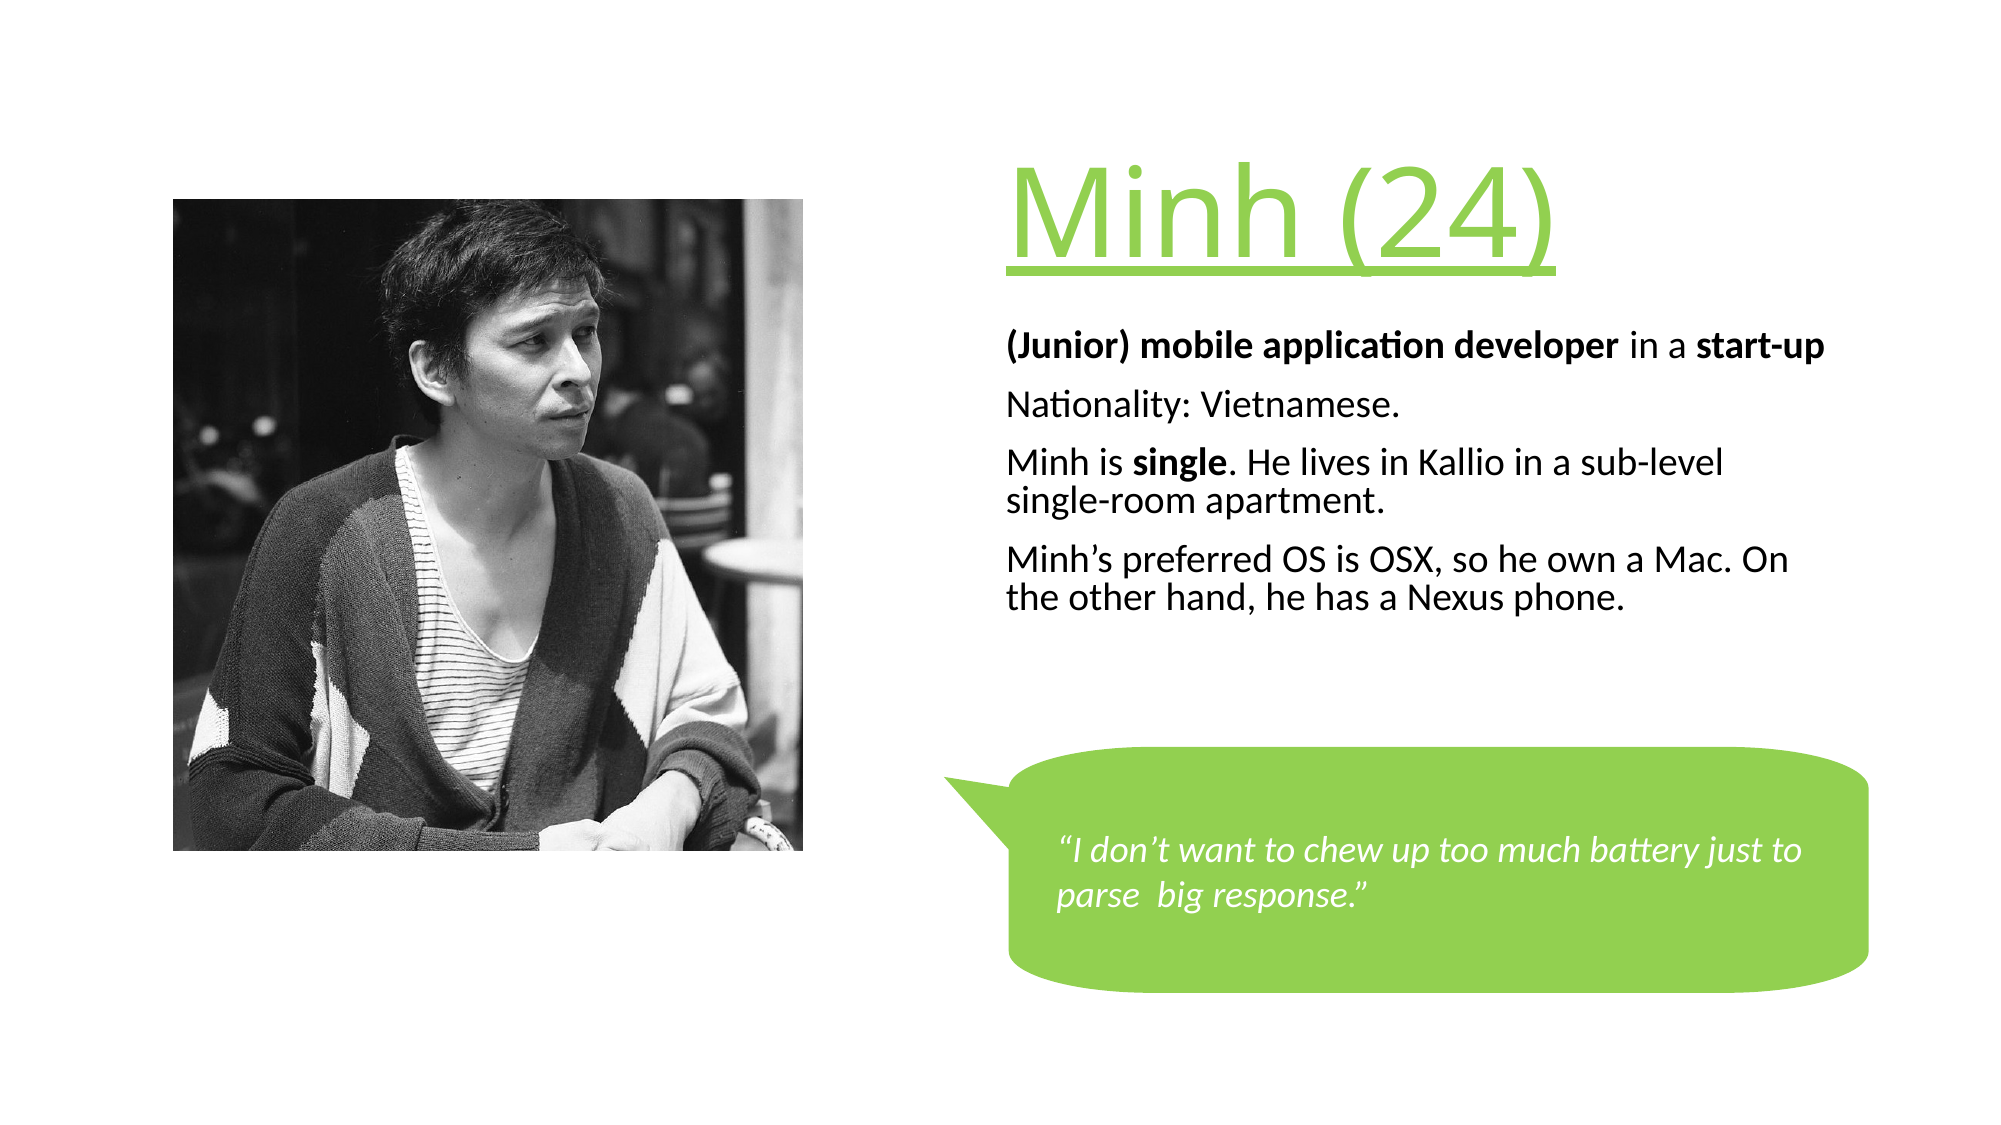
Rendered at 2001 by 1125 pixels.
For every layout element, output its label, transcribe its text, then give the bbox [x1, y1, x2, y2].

text_box “I don’t want to chew up too much battery just to parse big response.” [946, 747, 1868, 992]
title Minh (24) [990, 98, 1850, 292]
list (Junior) mobile application developer in a start-up Nationality: Vietnamese. Minh is single. He lives in Kallio in a sub-level single-room apartment. Minh’s preferred OS is OSX, so he own a Mac. On the other hand, he has a Nexus phone. [990, 320, 1850, 712]
picture [173, 199, 803, 851]
